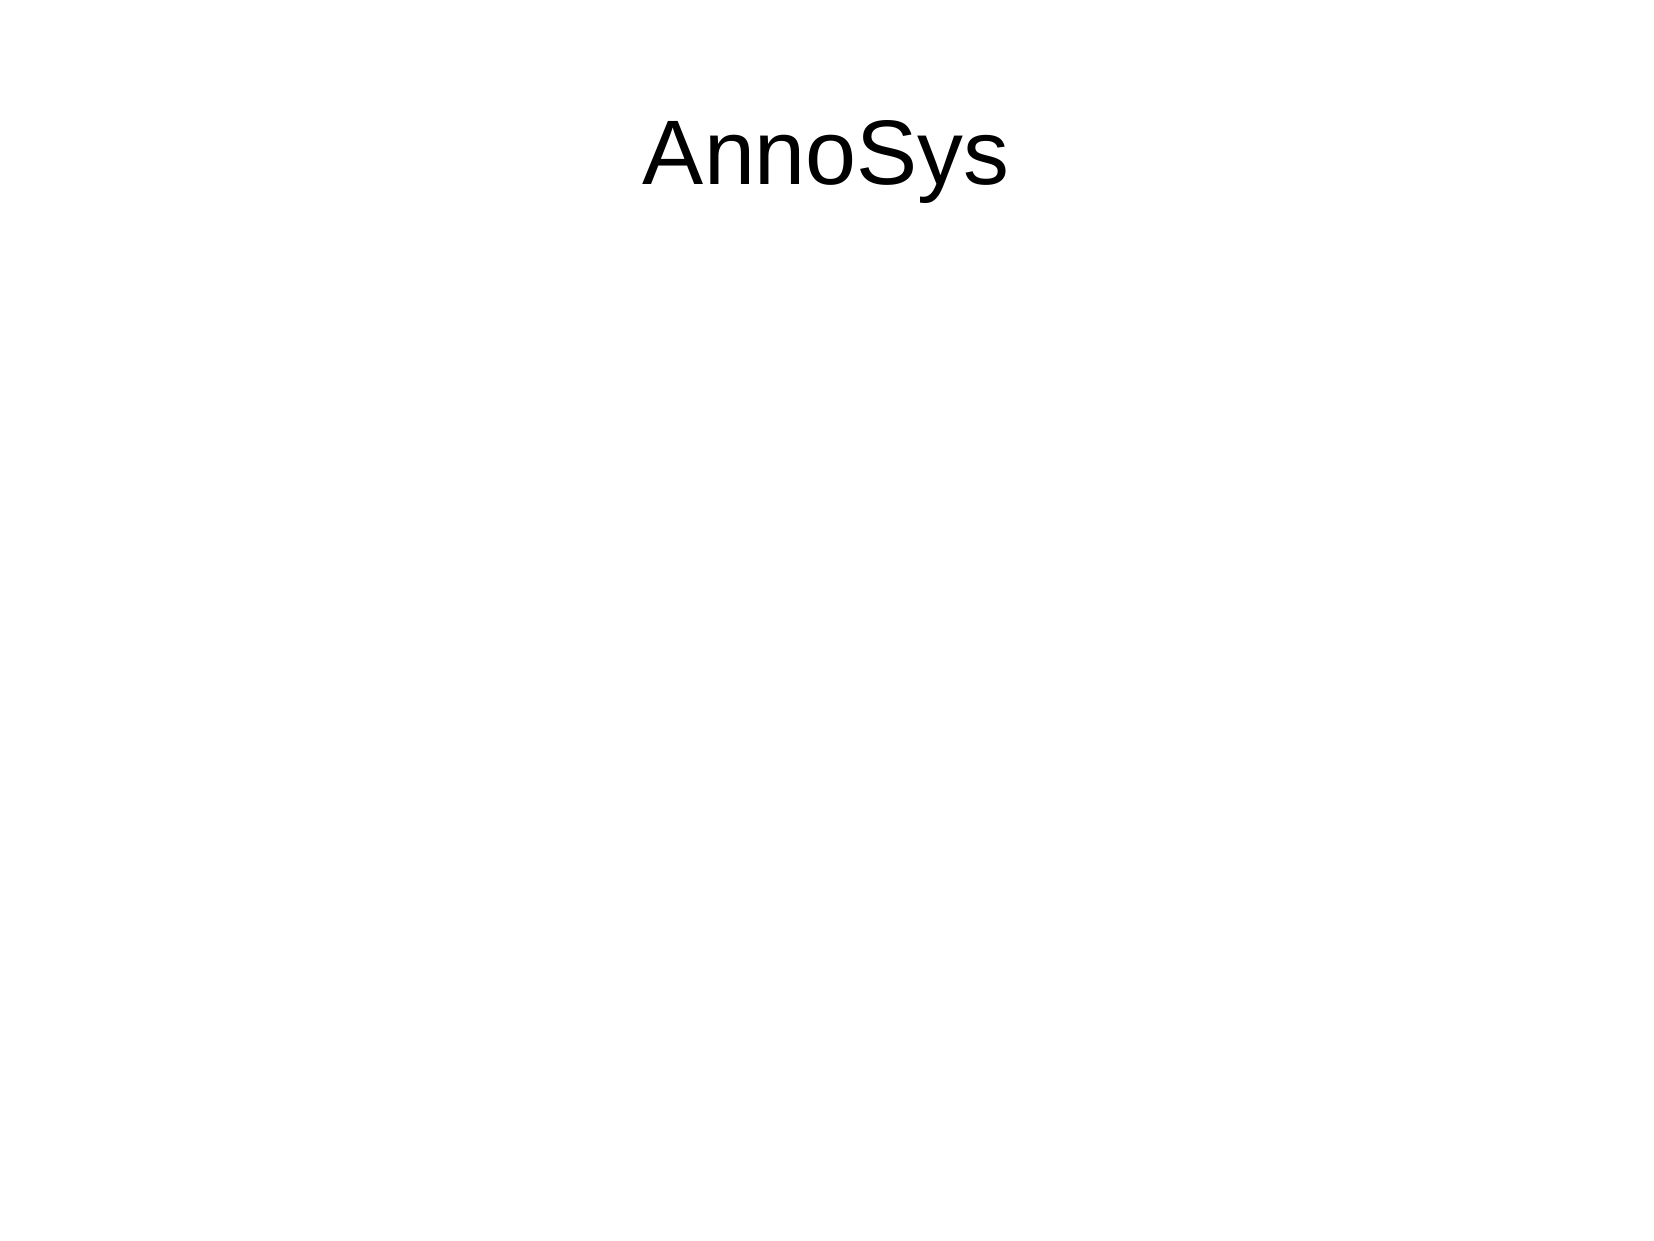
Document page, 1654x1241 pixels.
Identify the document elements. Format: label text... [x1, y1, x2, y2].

title AnnoSys [82, 49, 1571, 257]
